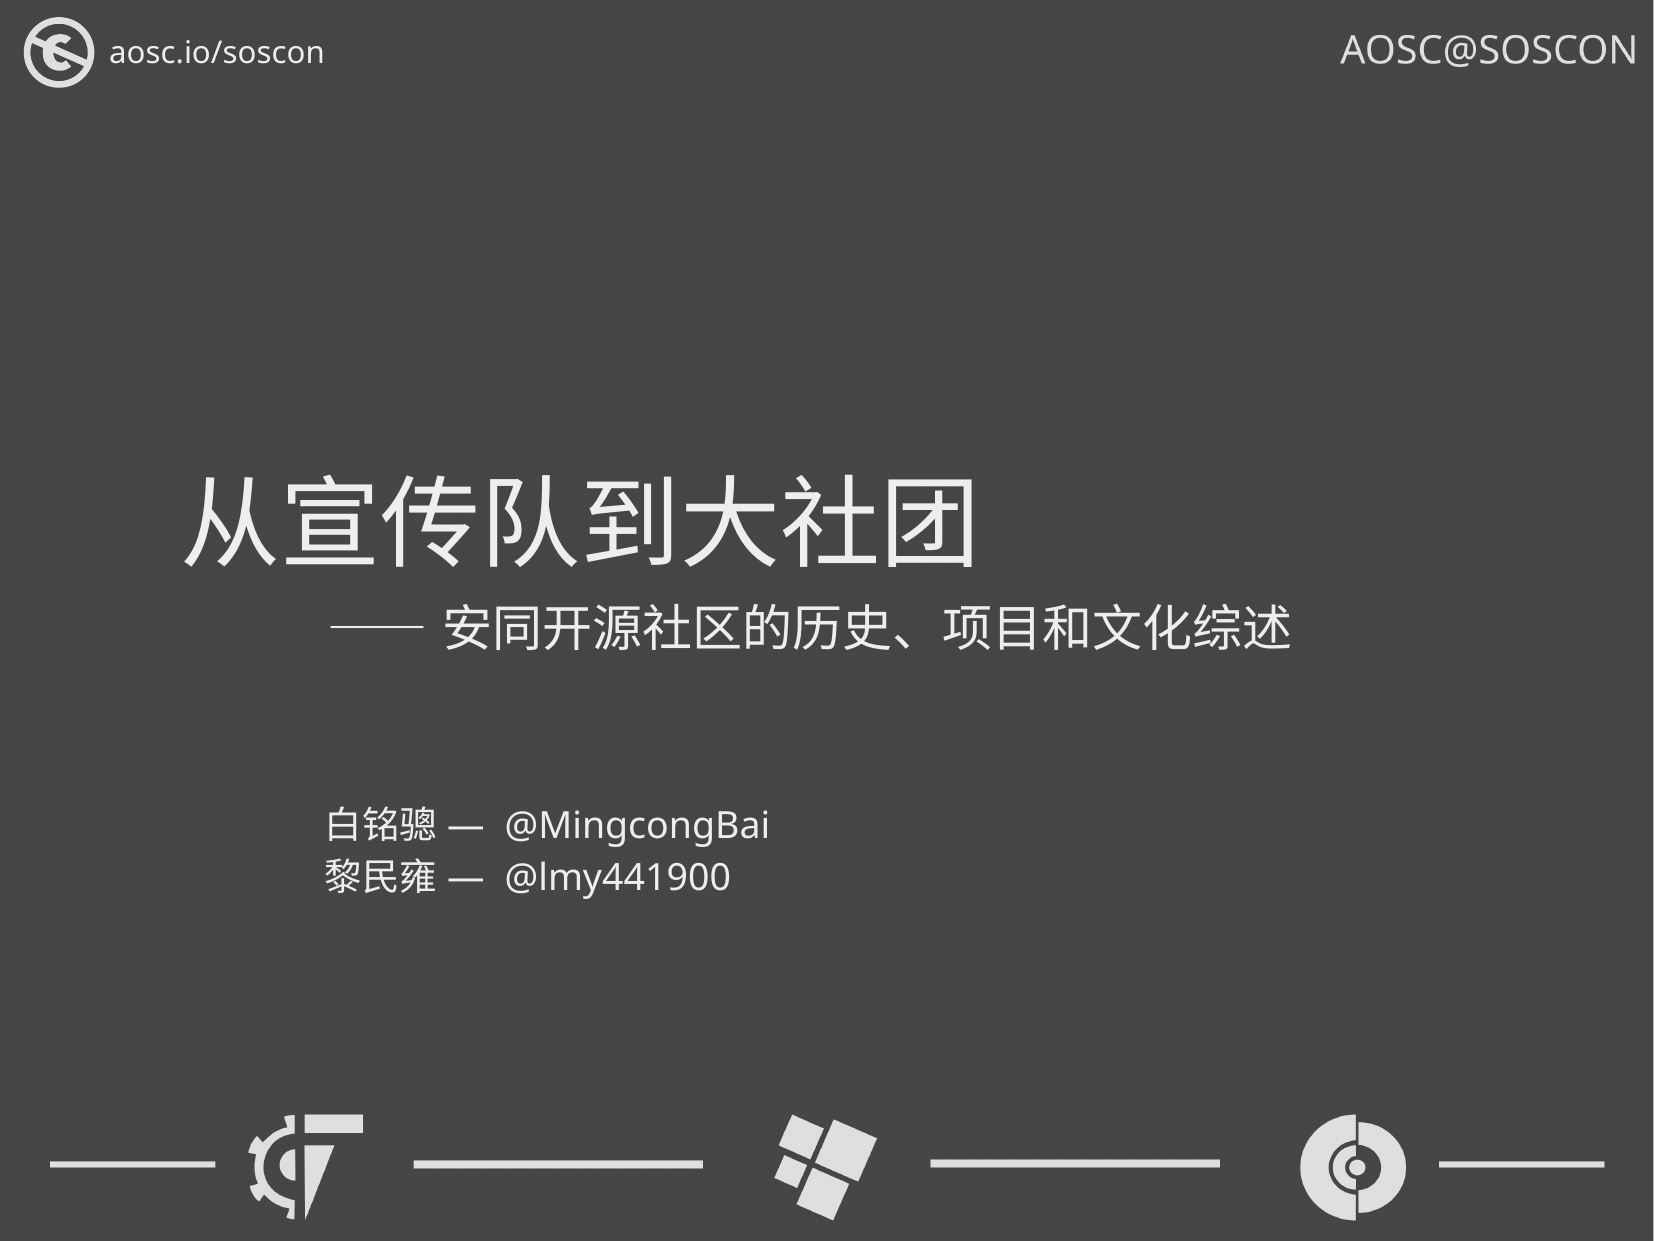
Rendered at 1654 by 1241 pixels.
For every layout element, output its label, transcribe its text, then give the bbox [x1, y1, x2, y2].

picture [0, 0, 1654, 1241]
text_box 从宣传队到大社团 ——安同开源社区的历史、项目和文化综述 [165, 436, 1335, 748]
text_box aosc.io/soscon [94, 22, 632, 81]
text_box 白铭骢 — @MingcongBai 黎民雍 — @lmy441900 [310, 788, 786, 910]
